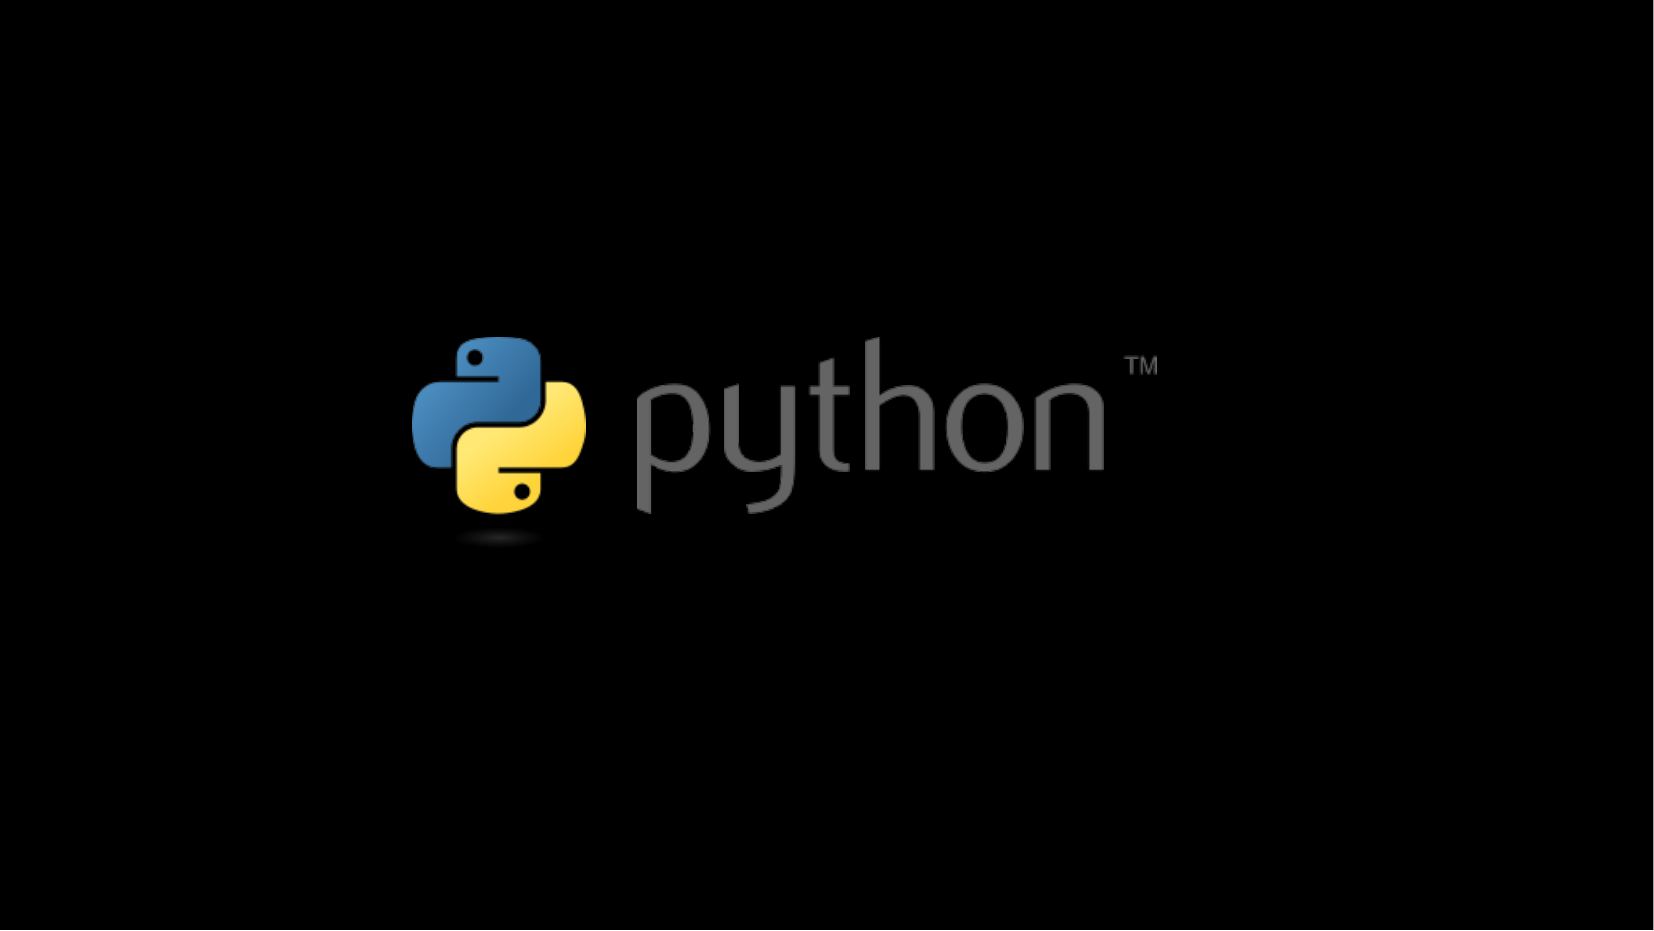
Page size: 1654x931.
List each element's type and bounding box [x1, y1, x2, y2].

picture [637, 337, 1157, 515]
picture [412, 337, 586, 549]
